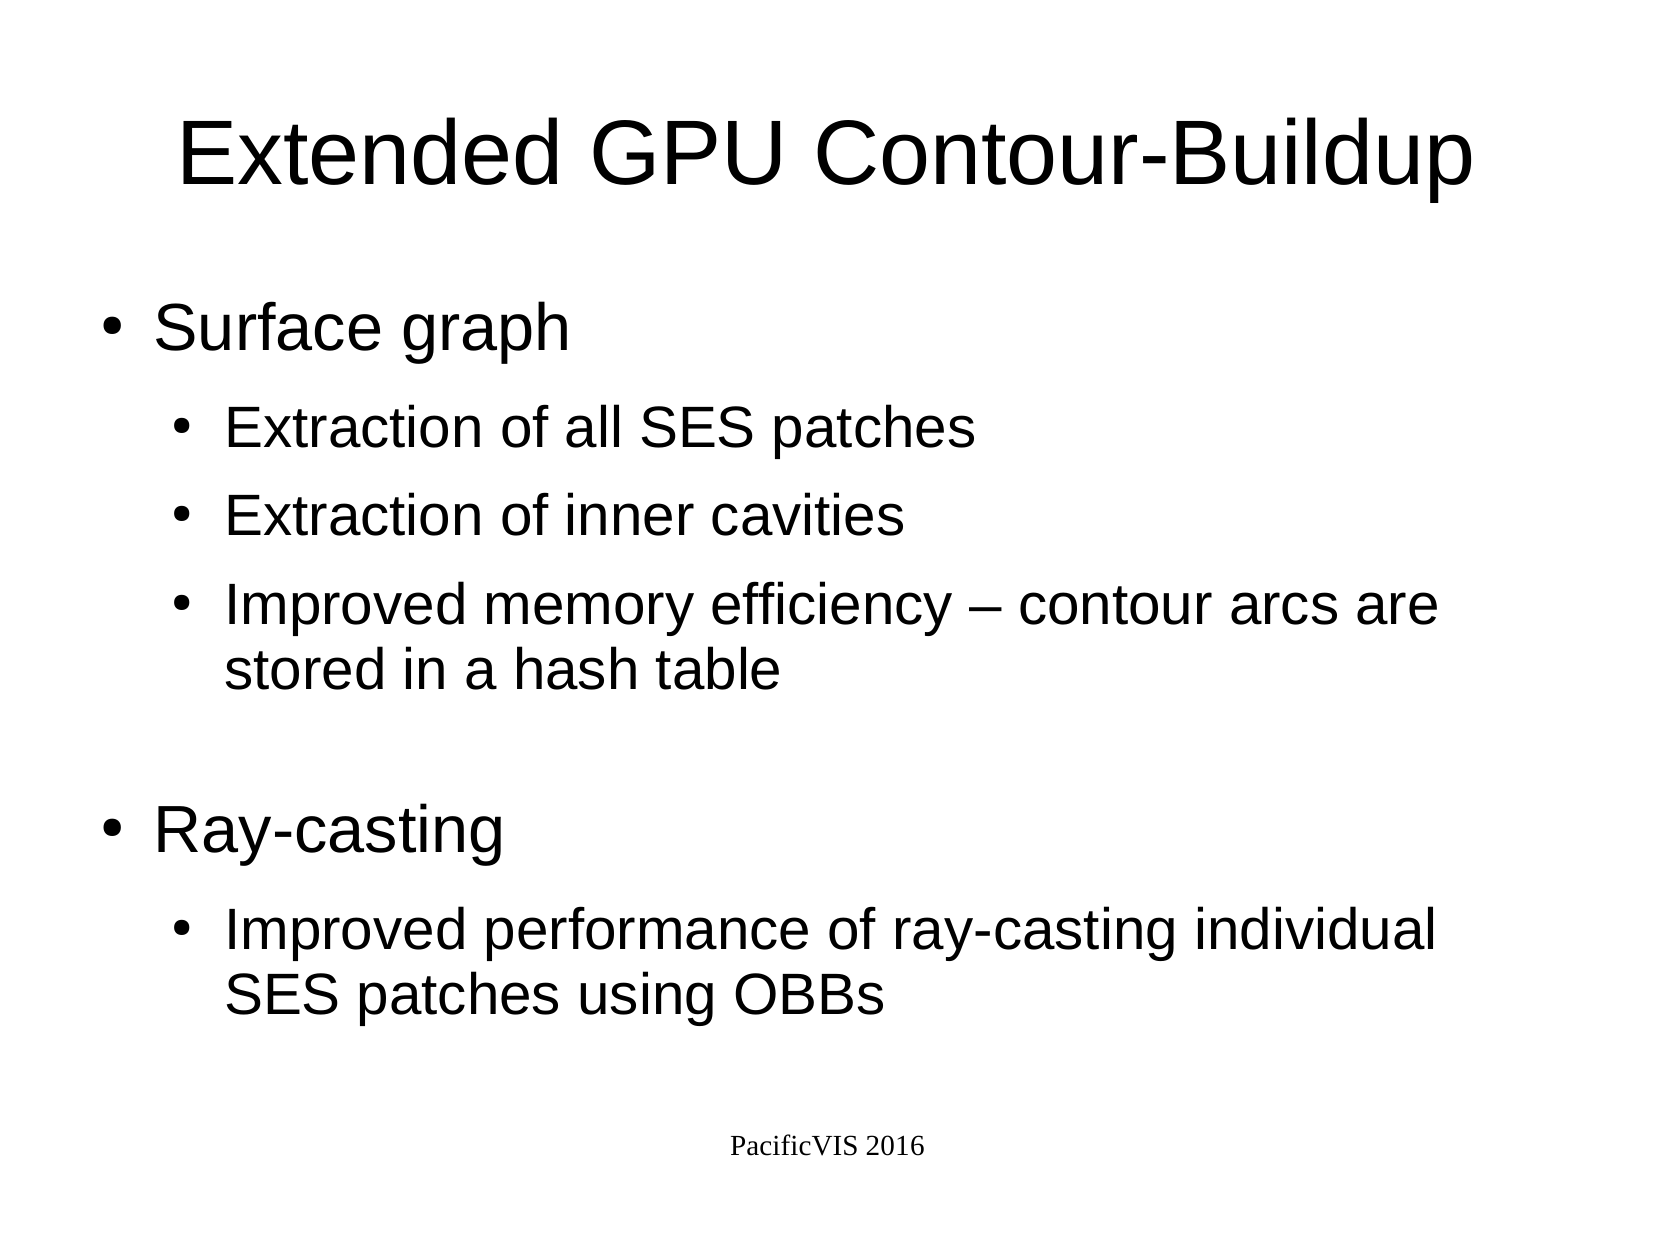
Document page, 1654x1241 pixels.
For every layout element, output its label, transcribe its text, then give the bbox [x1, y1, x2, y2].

list Surface graph Extraction of all SES patches Extraction of inner cavities Improved memory efficiency – contour arcs are stored in a hash table Ray-casting Improved performance of ray-casting individual SES patches using OBBs [82, 290, 1571, 1109]
title Extended GPU Contour-Buildup [82, 49, 1571, 257]
